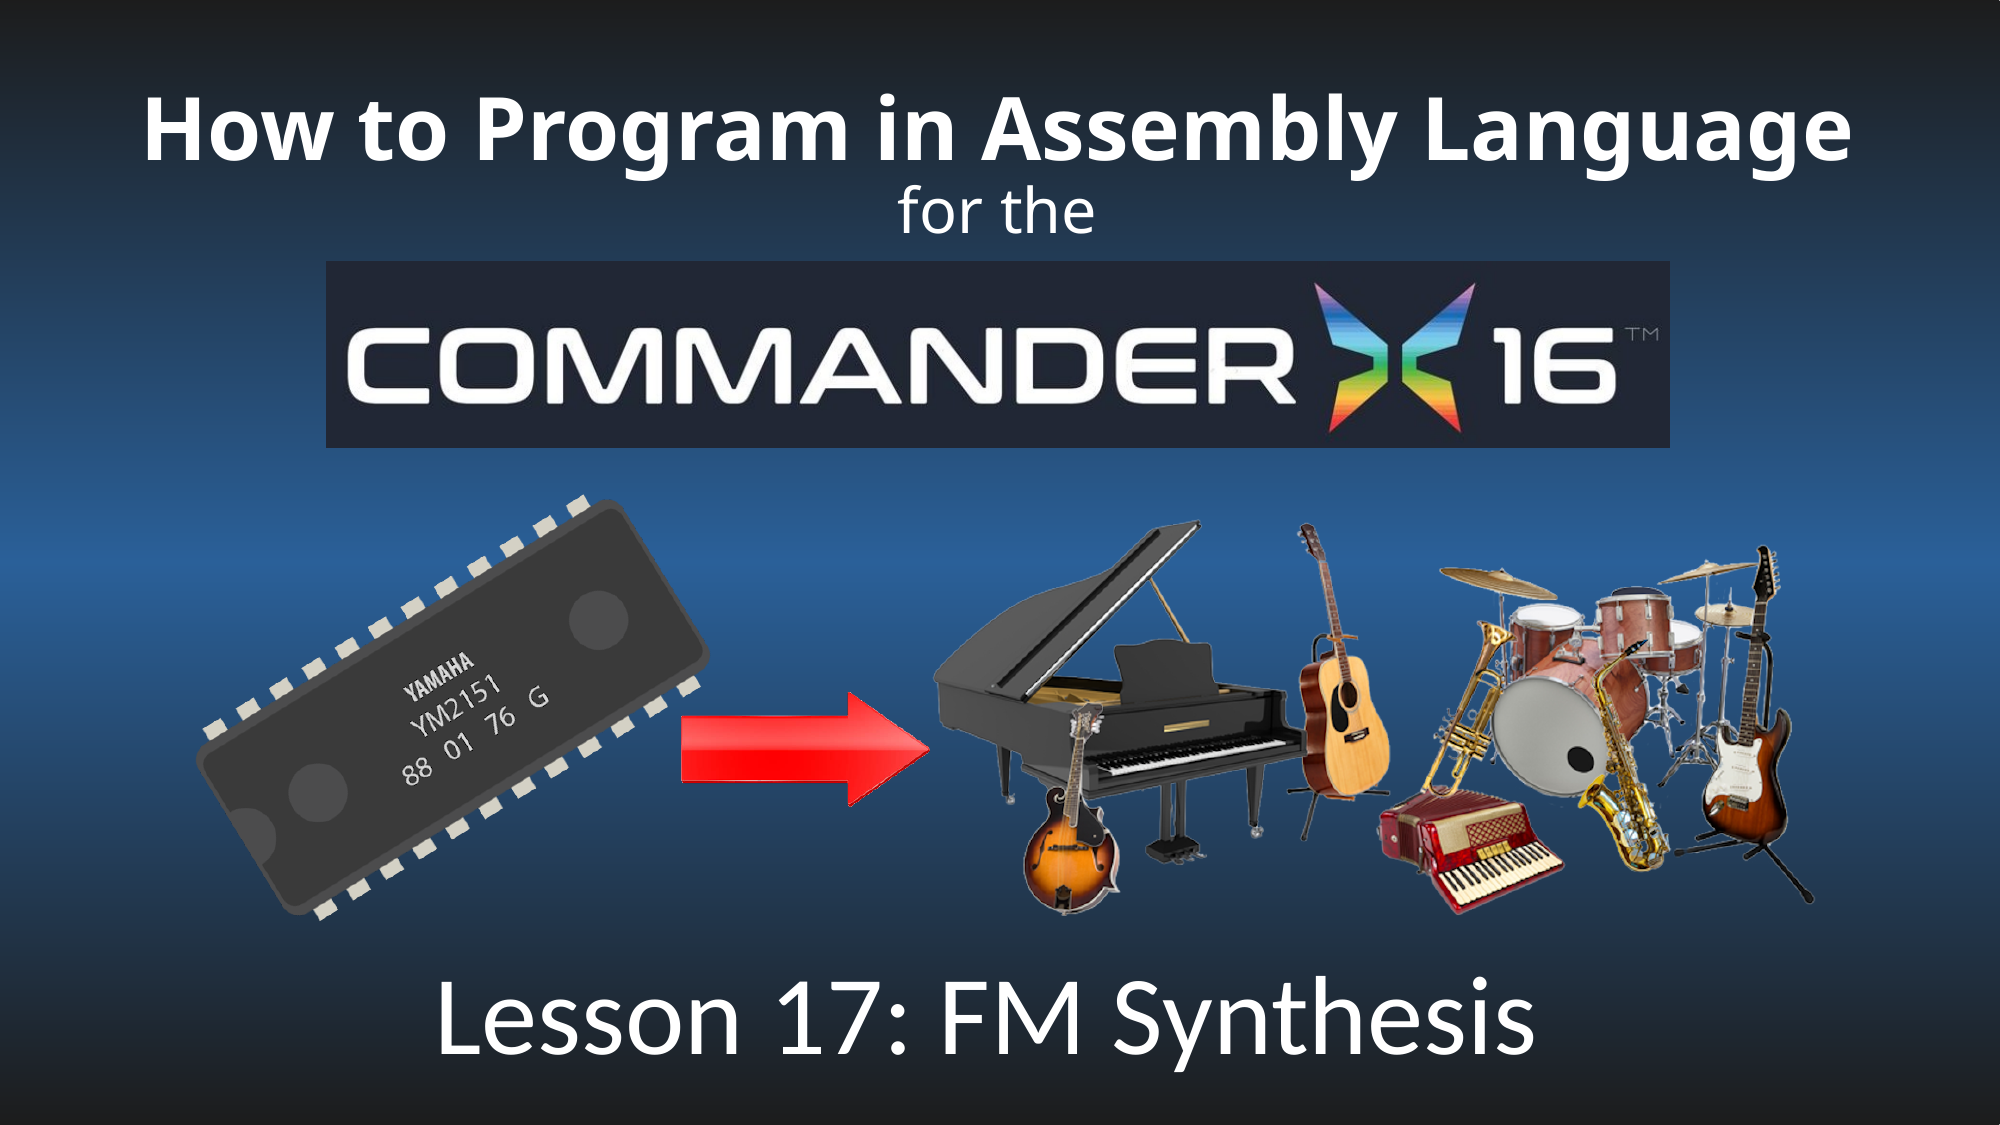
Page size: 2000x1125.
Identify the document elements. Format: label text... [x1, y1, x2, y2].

subtitle Lesson 17: FM Synthesis [48, 949, 1924, 1076]
picture [326, 261, 1670, 448]
title How to Program in Assembly Language for the [60, 22, 1935, 255]
picture [182, 449, 1836, 985]
